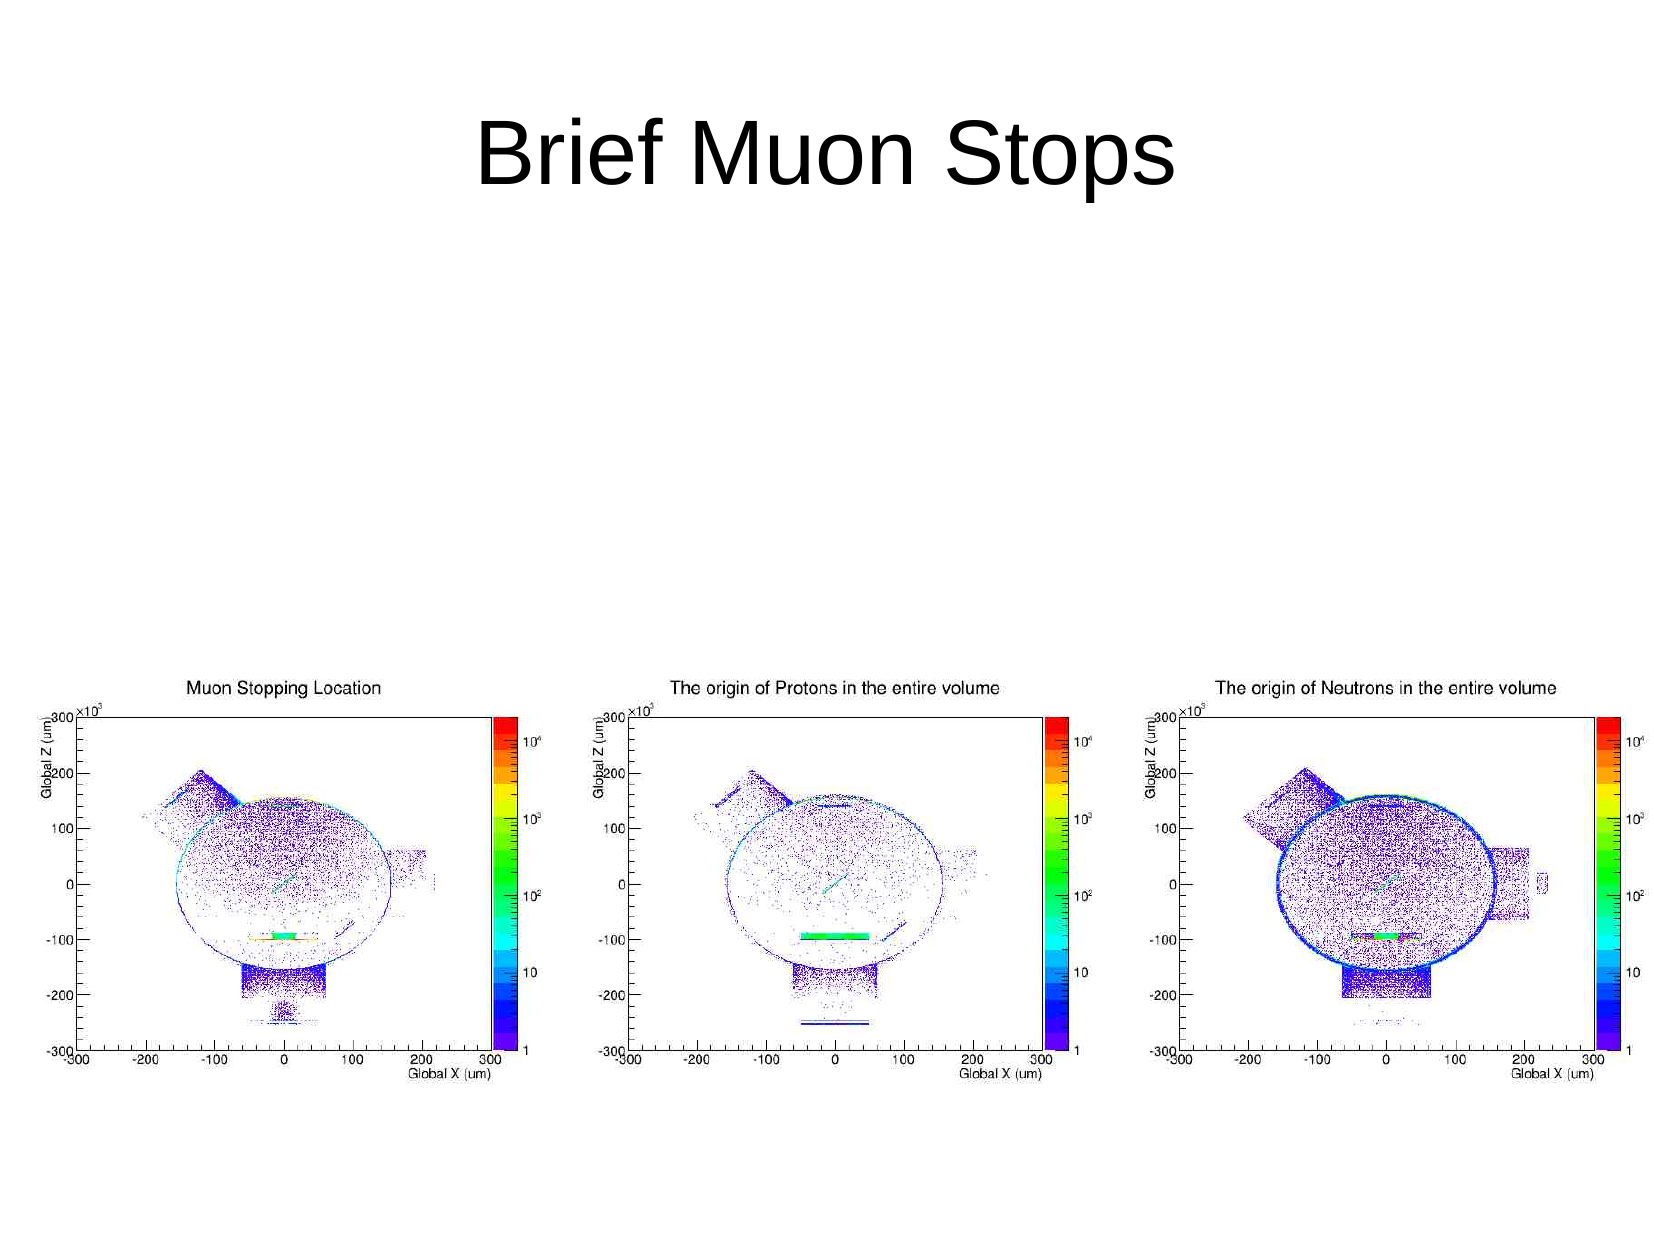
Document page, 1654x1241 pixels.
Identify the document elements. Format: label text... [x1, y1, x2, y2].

title Brief Muon Stops [82, 49, 1571, 257]
picture [8, 671, 1654, 1096]
